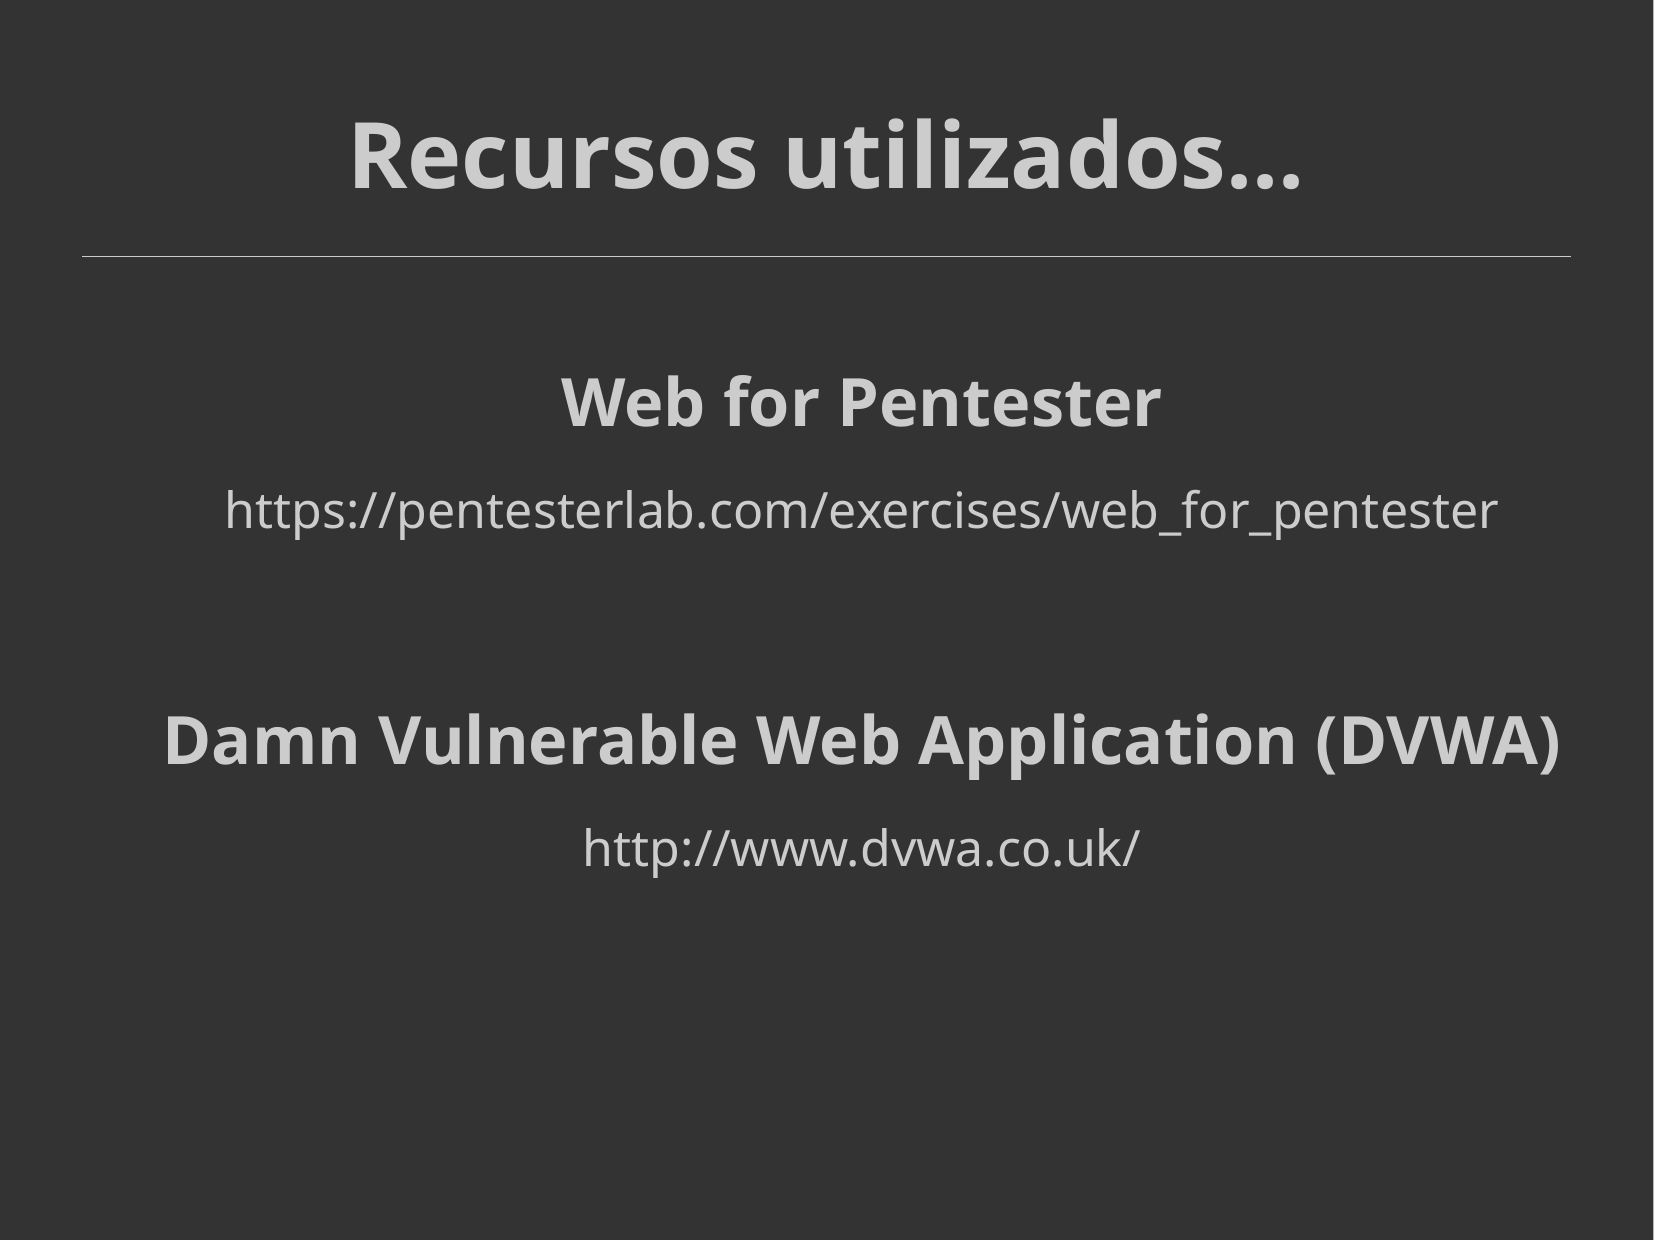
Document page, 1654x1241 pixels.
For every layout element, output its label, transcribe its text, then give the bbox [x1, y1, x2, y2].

title Recursos utilizados... [82, 49, 1571, 257]
list Web for Pentester https://pentesterlab.com/exercises/web_for_pentester Damn Vulnerable Web Application (DVWA) http://www.dvwa.co.uk/ [82, 355, 1571, 1075]
